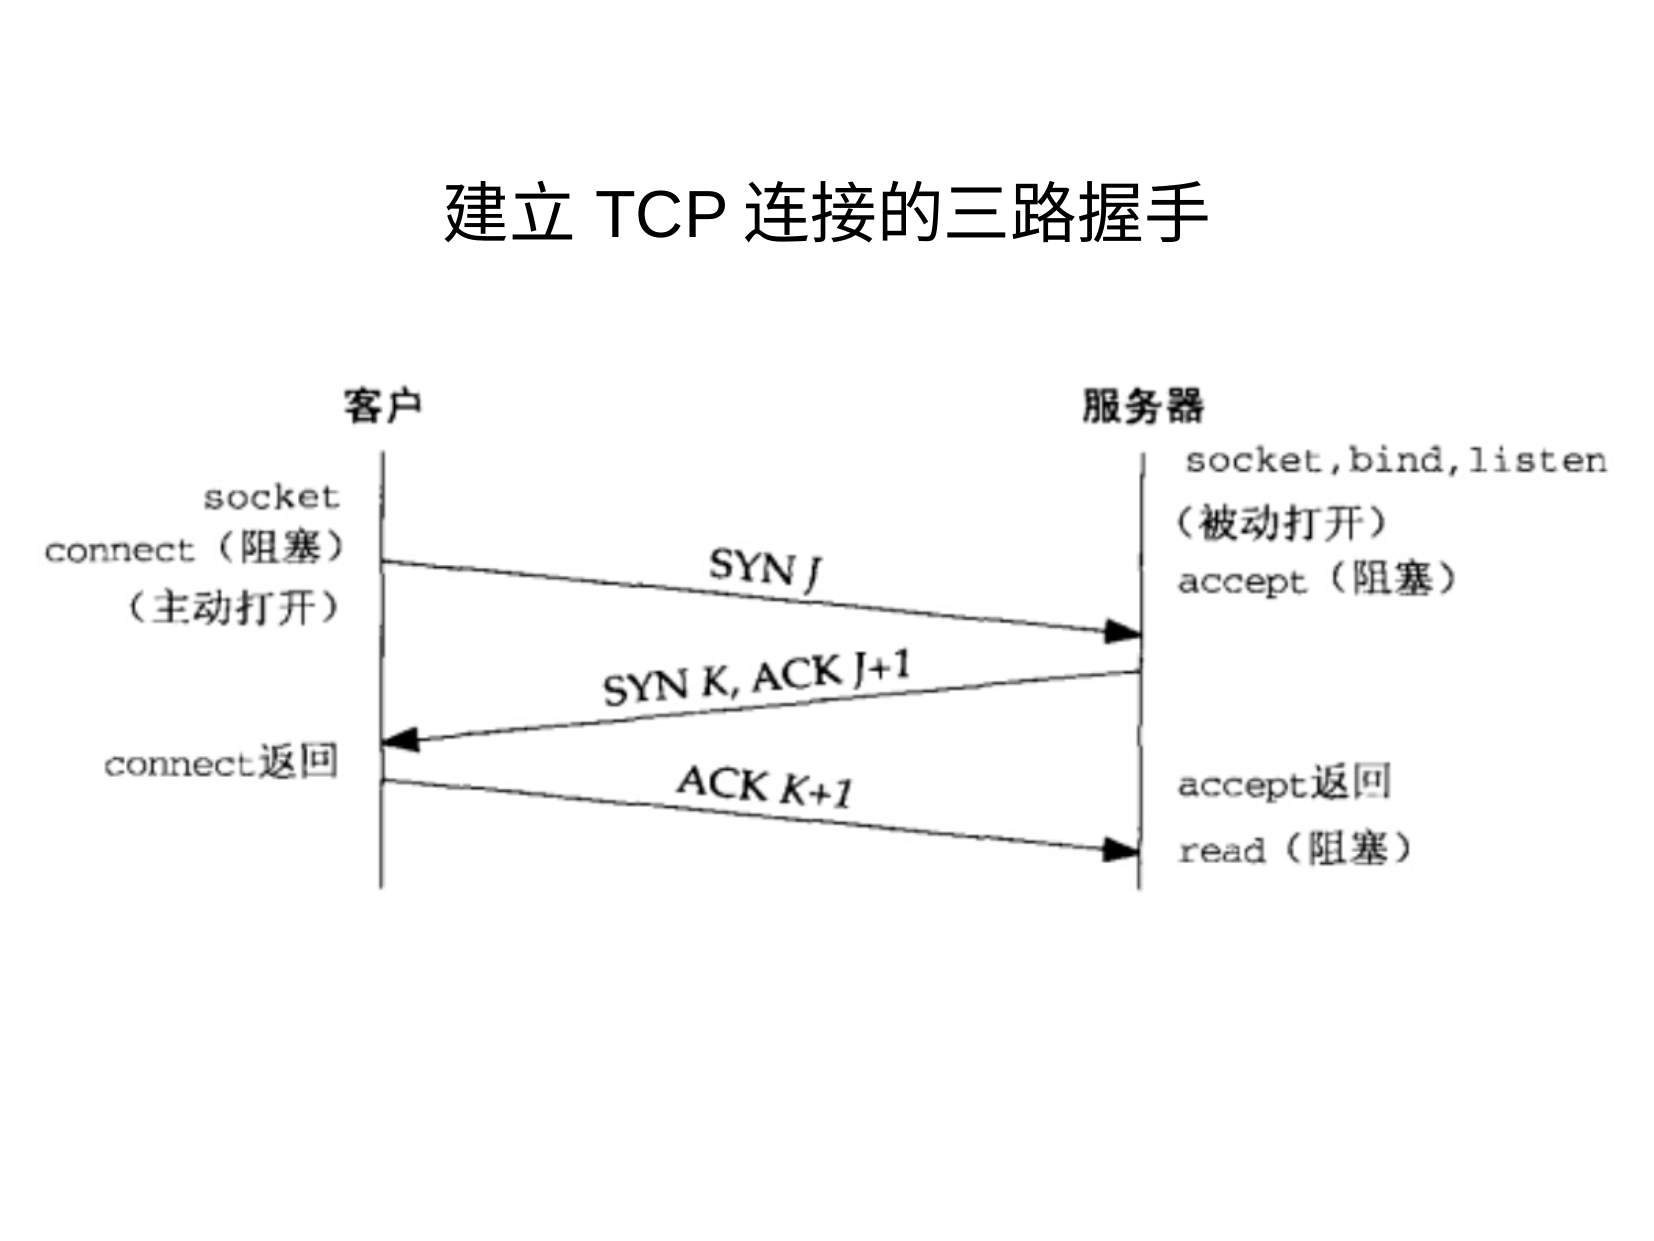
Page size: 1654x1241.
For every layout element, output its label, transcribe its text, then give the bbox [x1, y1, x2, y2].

picture [0, 329, 1646, 946]
title 建立TCP连接的三路握手 [82, 105, 1571, 313]
